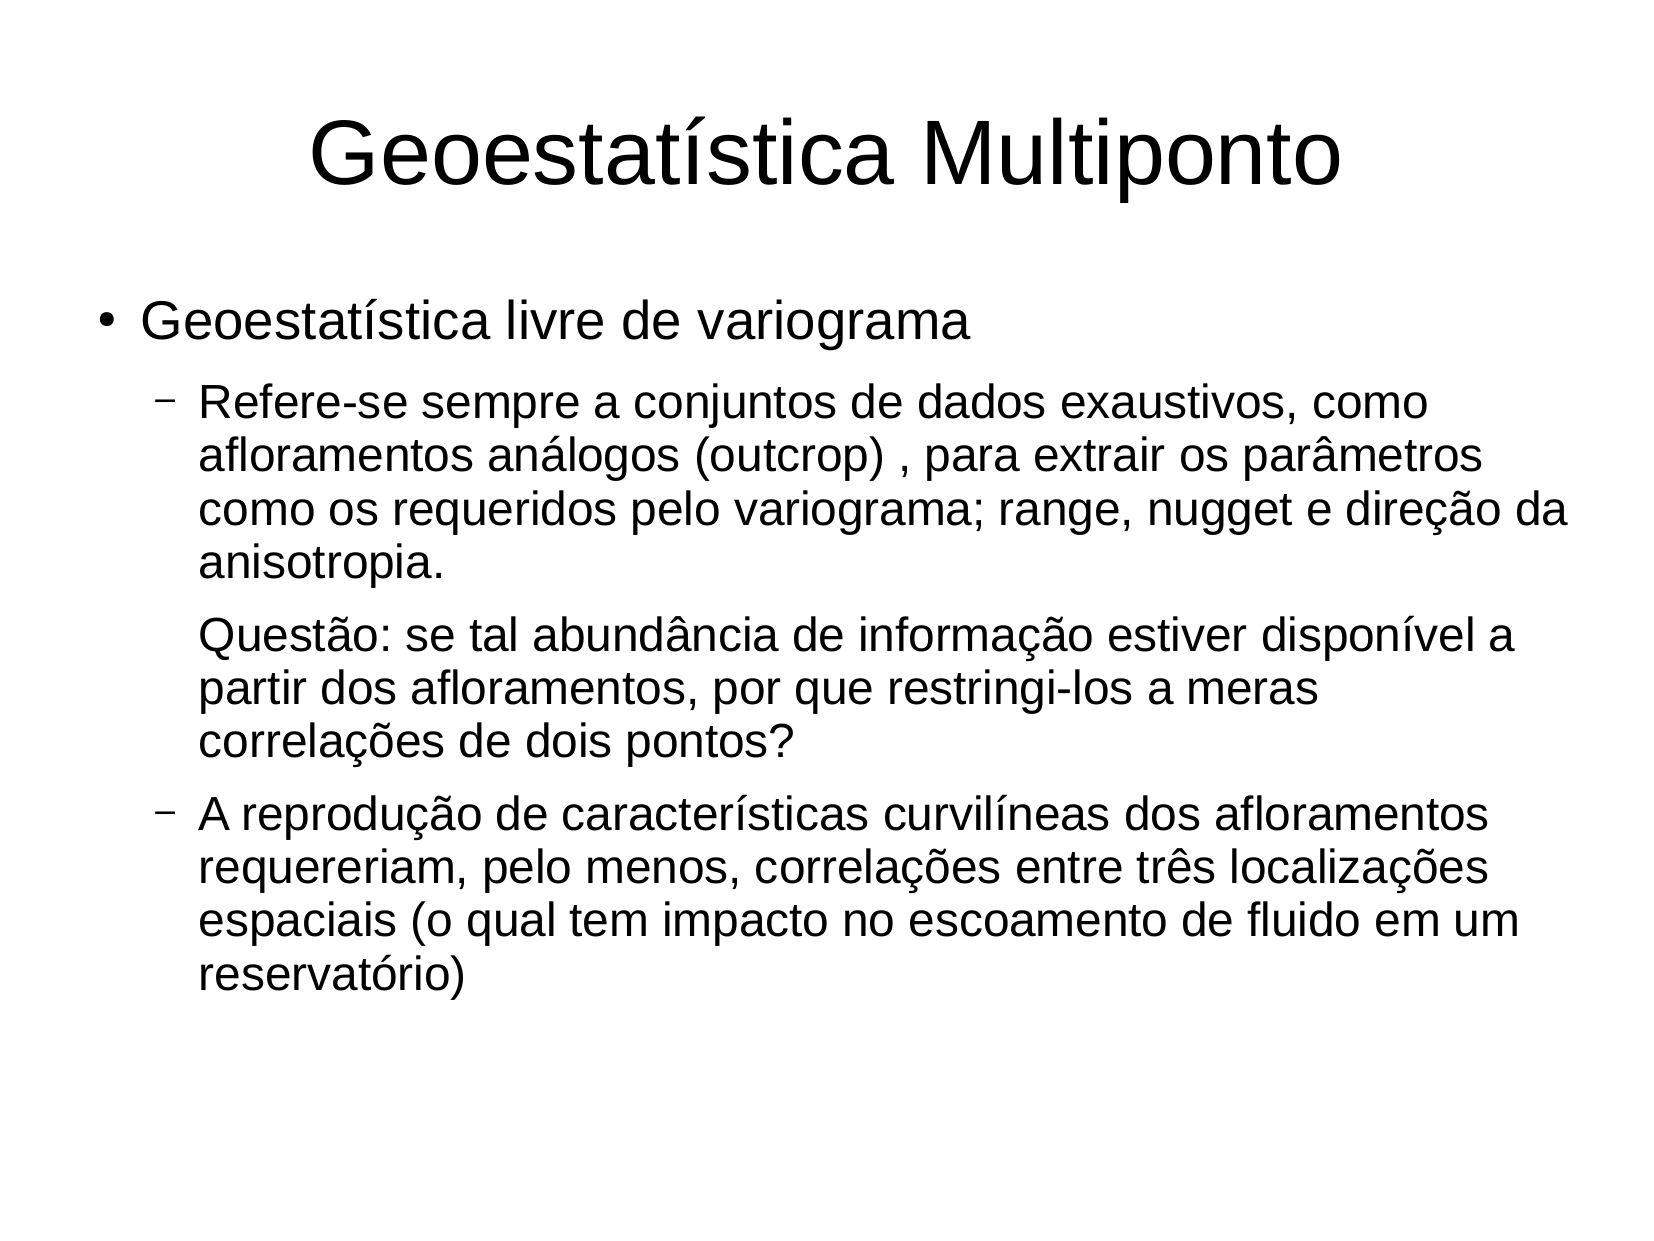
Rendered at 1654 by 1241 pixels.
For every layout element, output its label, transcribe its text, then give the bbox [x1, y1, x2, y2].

title Geoestatística Multiponto [82, 49, 1571, 257]
list Geoestatística livre de variograma Refere-se sempre a conjuntos de dados exaustivos, como afloramentos análogos (outcrop) , para extrair os parâmetros como os requeridos pelo variograma; range, nugget e direção da anisotropia. Questão: se tal abundância de informação estiver disponível a partir dos afloramentos, por que restringi-los a meras correlações de dois pontos? A reprodução de características curvilíneas dos afloramentos requereriam, pelo menos, correlações entre três localizações espaciais (o qual tem impacto no escoamento de fluido em um reservatório) [82, 290, 1571, 1010]
